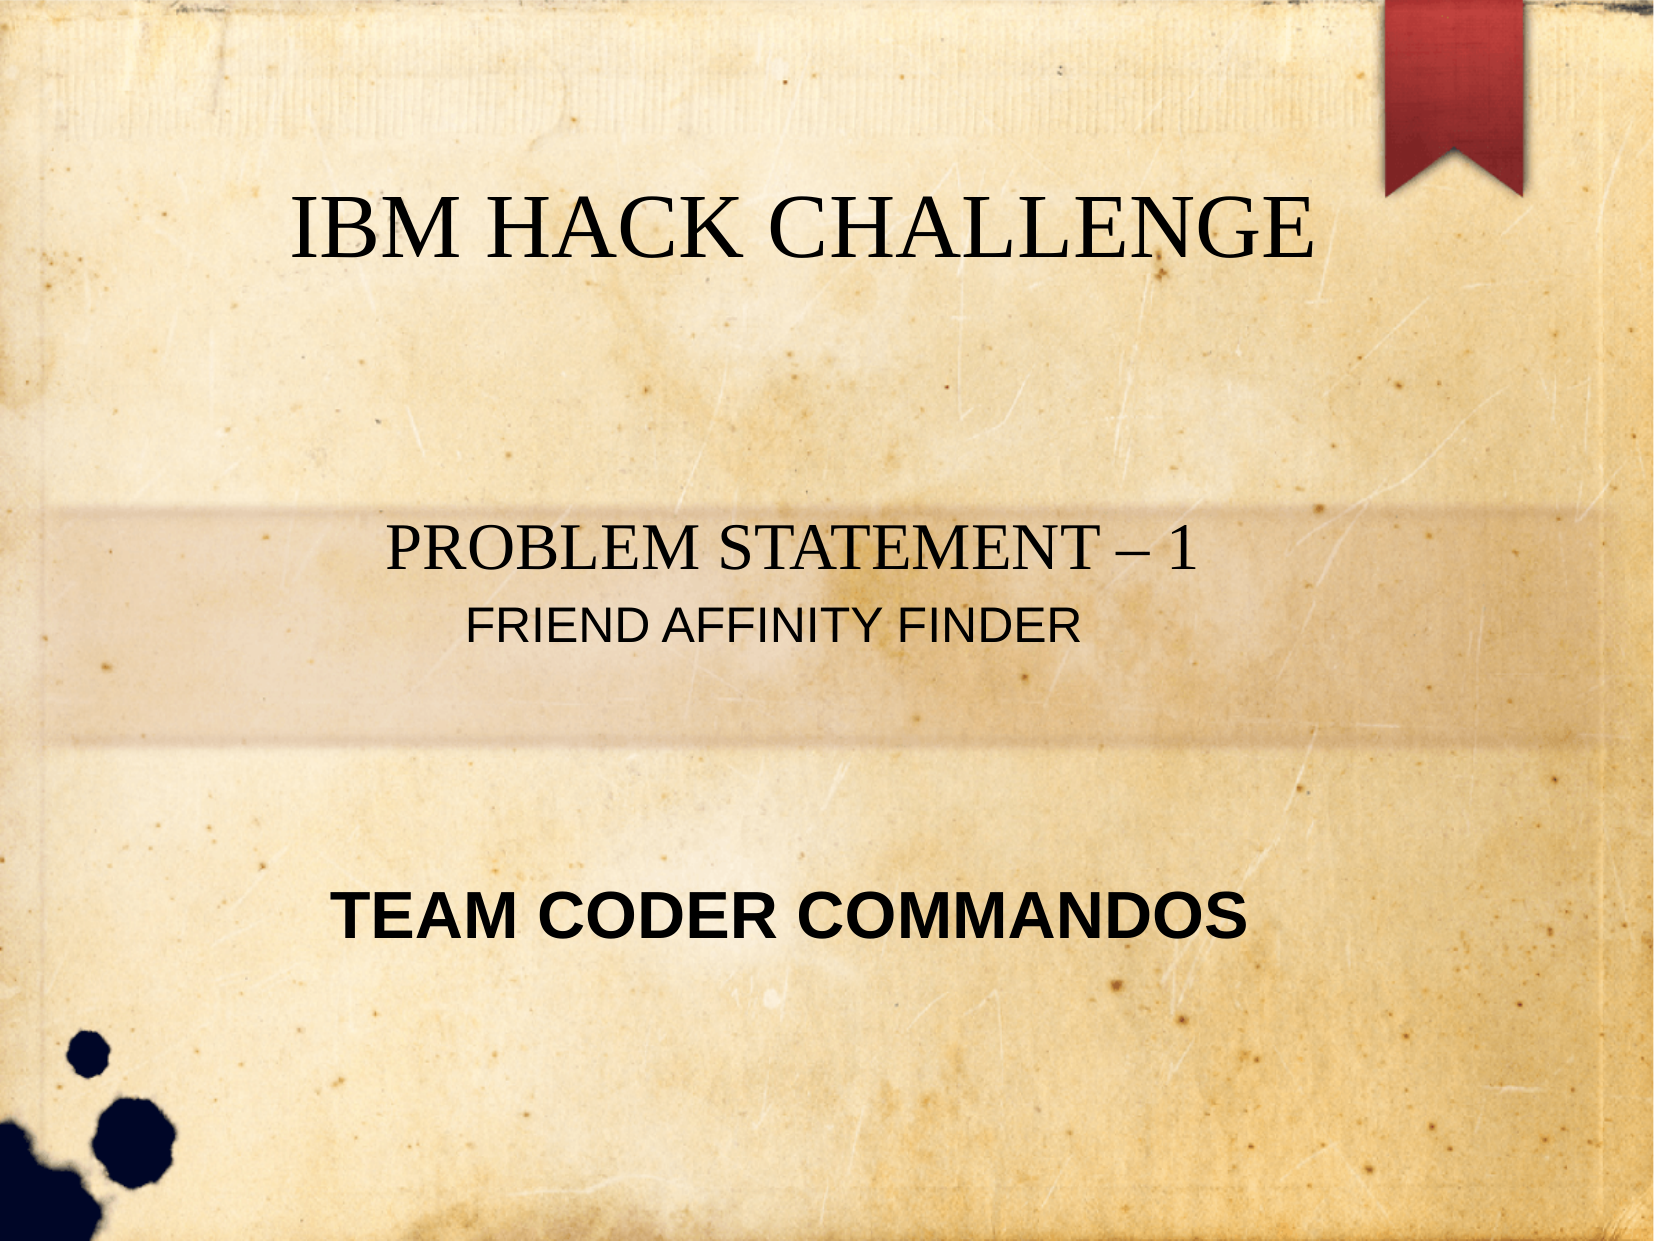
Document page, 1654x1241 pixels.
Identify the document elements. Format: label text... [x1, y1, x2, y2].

picture [0, 0, 1654, 1241]
title IBM HACK CHALLENGE [60, 122, 1549, 331]
text_box FRIEND AFFINITY FINDER [0, 589, 1411, 661]
text_box TEAM CODER COMMANDOS [315, 870, 1426, 961]
list PROBLEM STATEMENT – 1 [29, 510, 1486, 811]
